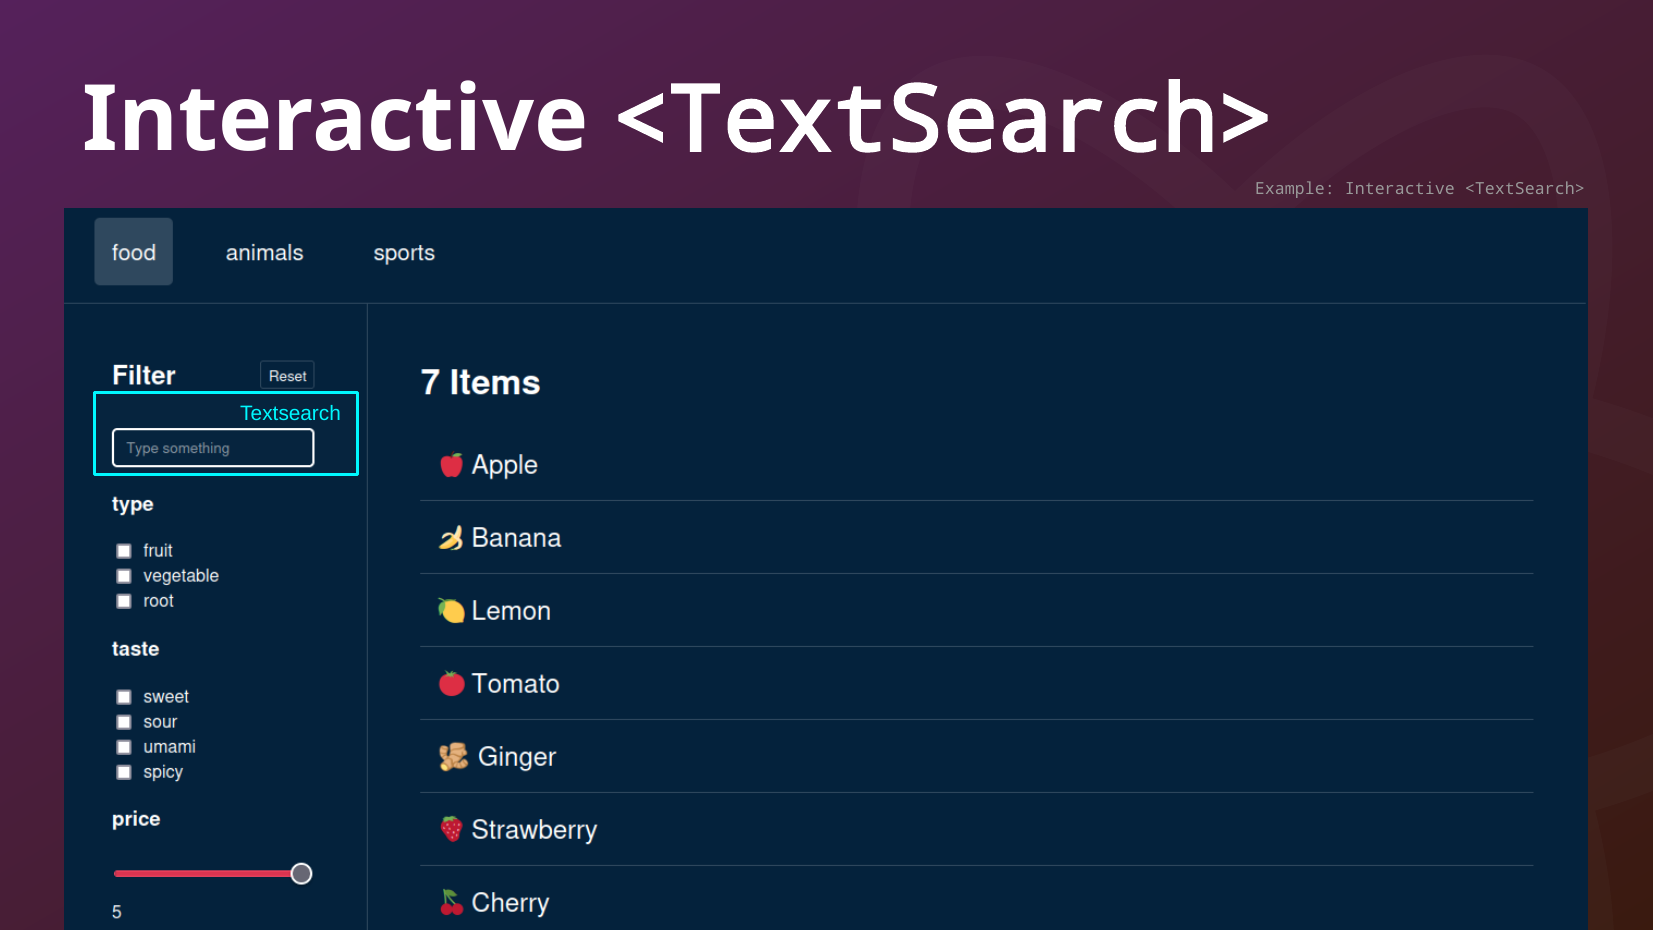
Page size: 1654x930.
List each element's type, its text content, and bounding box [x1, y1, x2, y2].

picture [64, 208, 1588, 930]
title Interactive <TextSearch> [82, 37, 1571, 193]
text_box Example: Interactive <TextSearch> [1149, 171, 1600, 226]
text_box Textsearch [94, 392, 358, 475]
